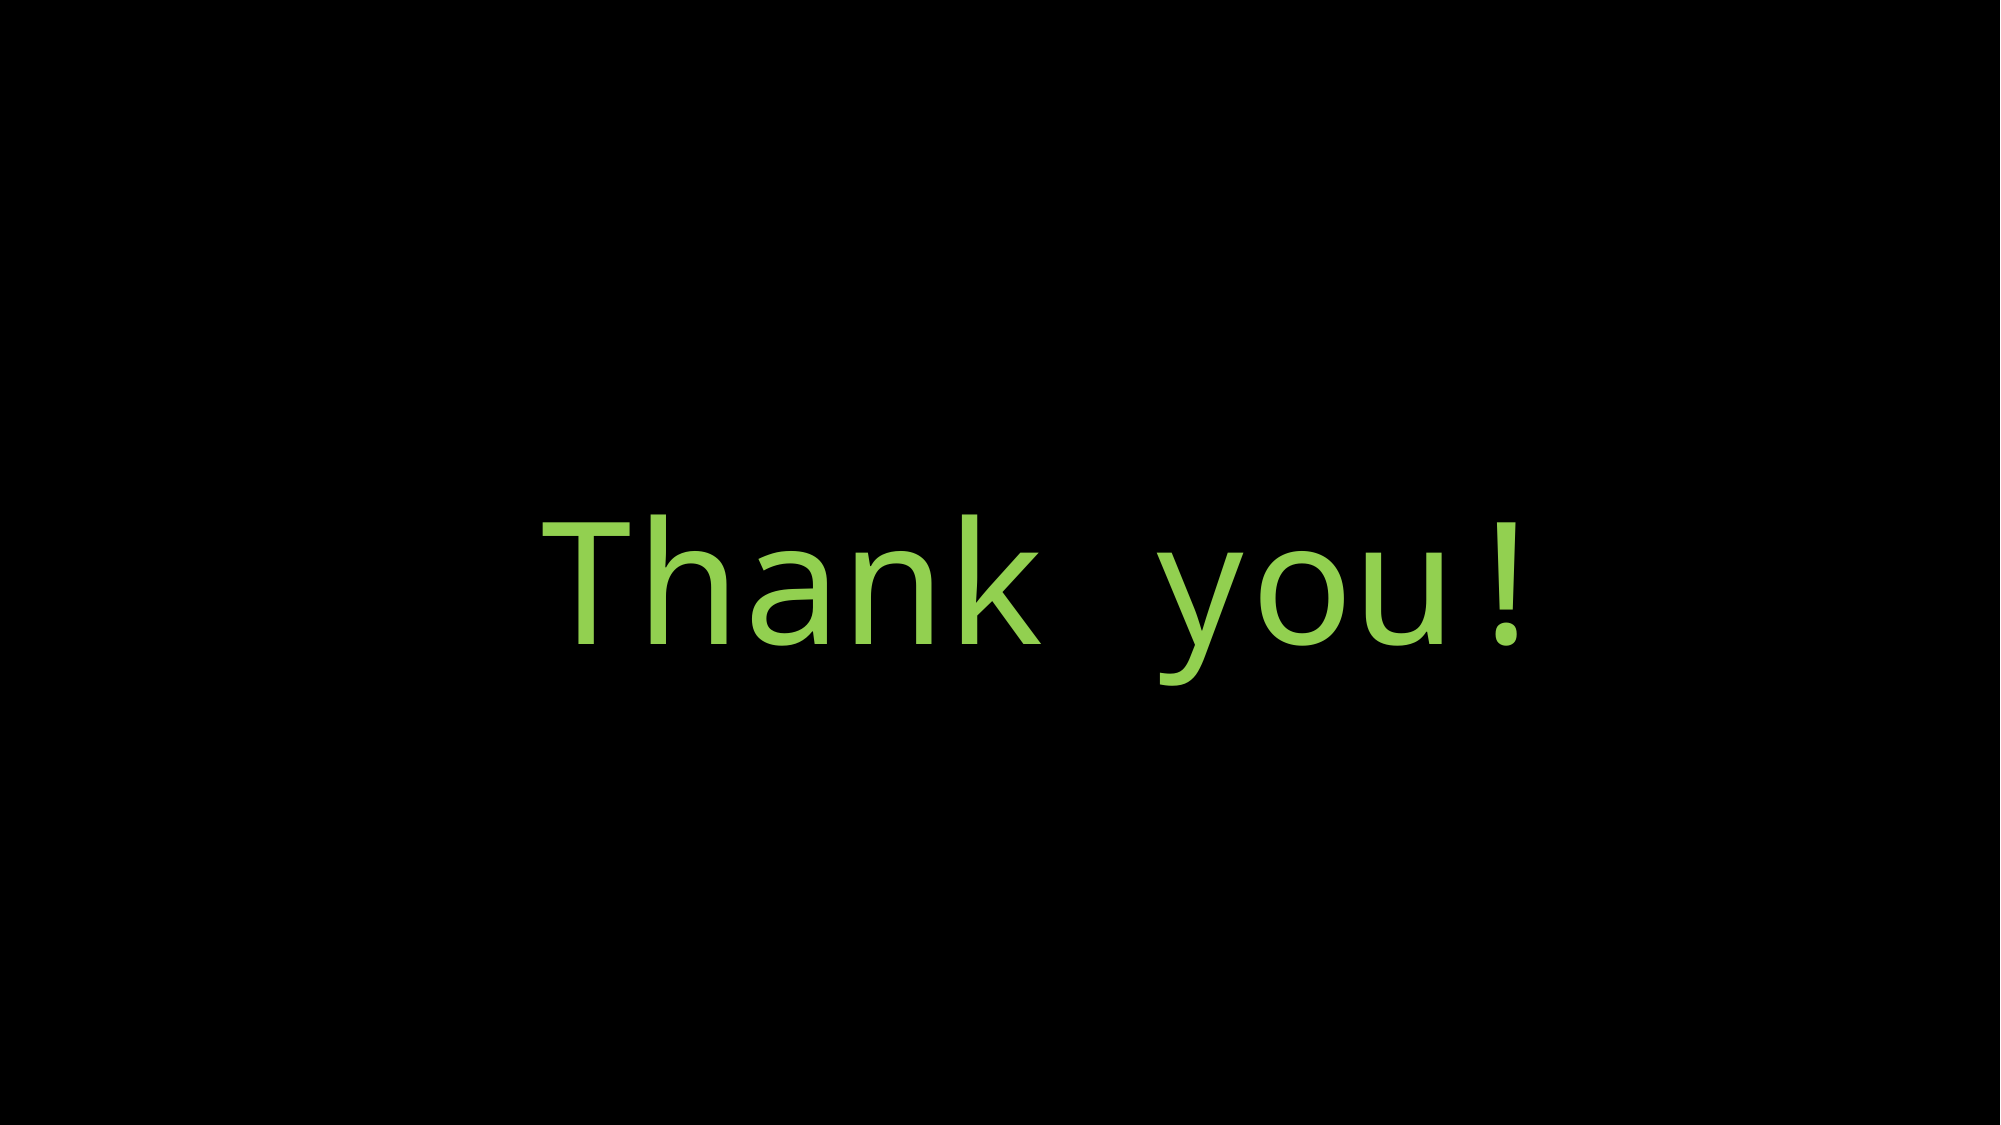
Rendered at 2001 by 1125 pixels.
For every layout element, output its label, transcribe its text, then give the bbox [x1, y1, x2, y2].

title Thank you! [520, 324, 1643, 689]
